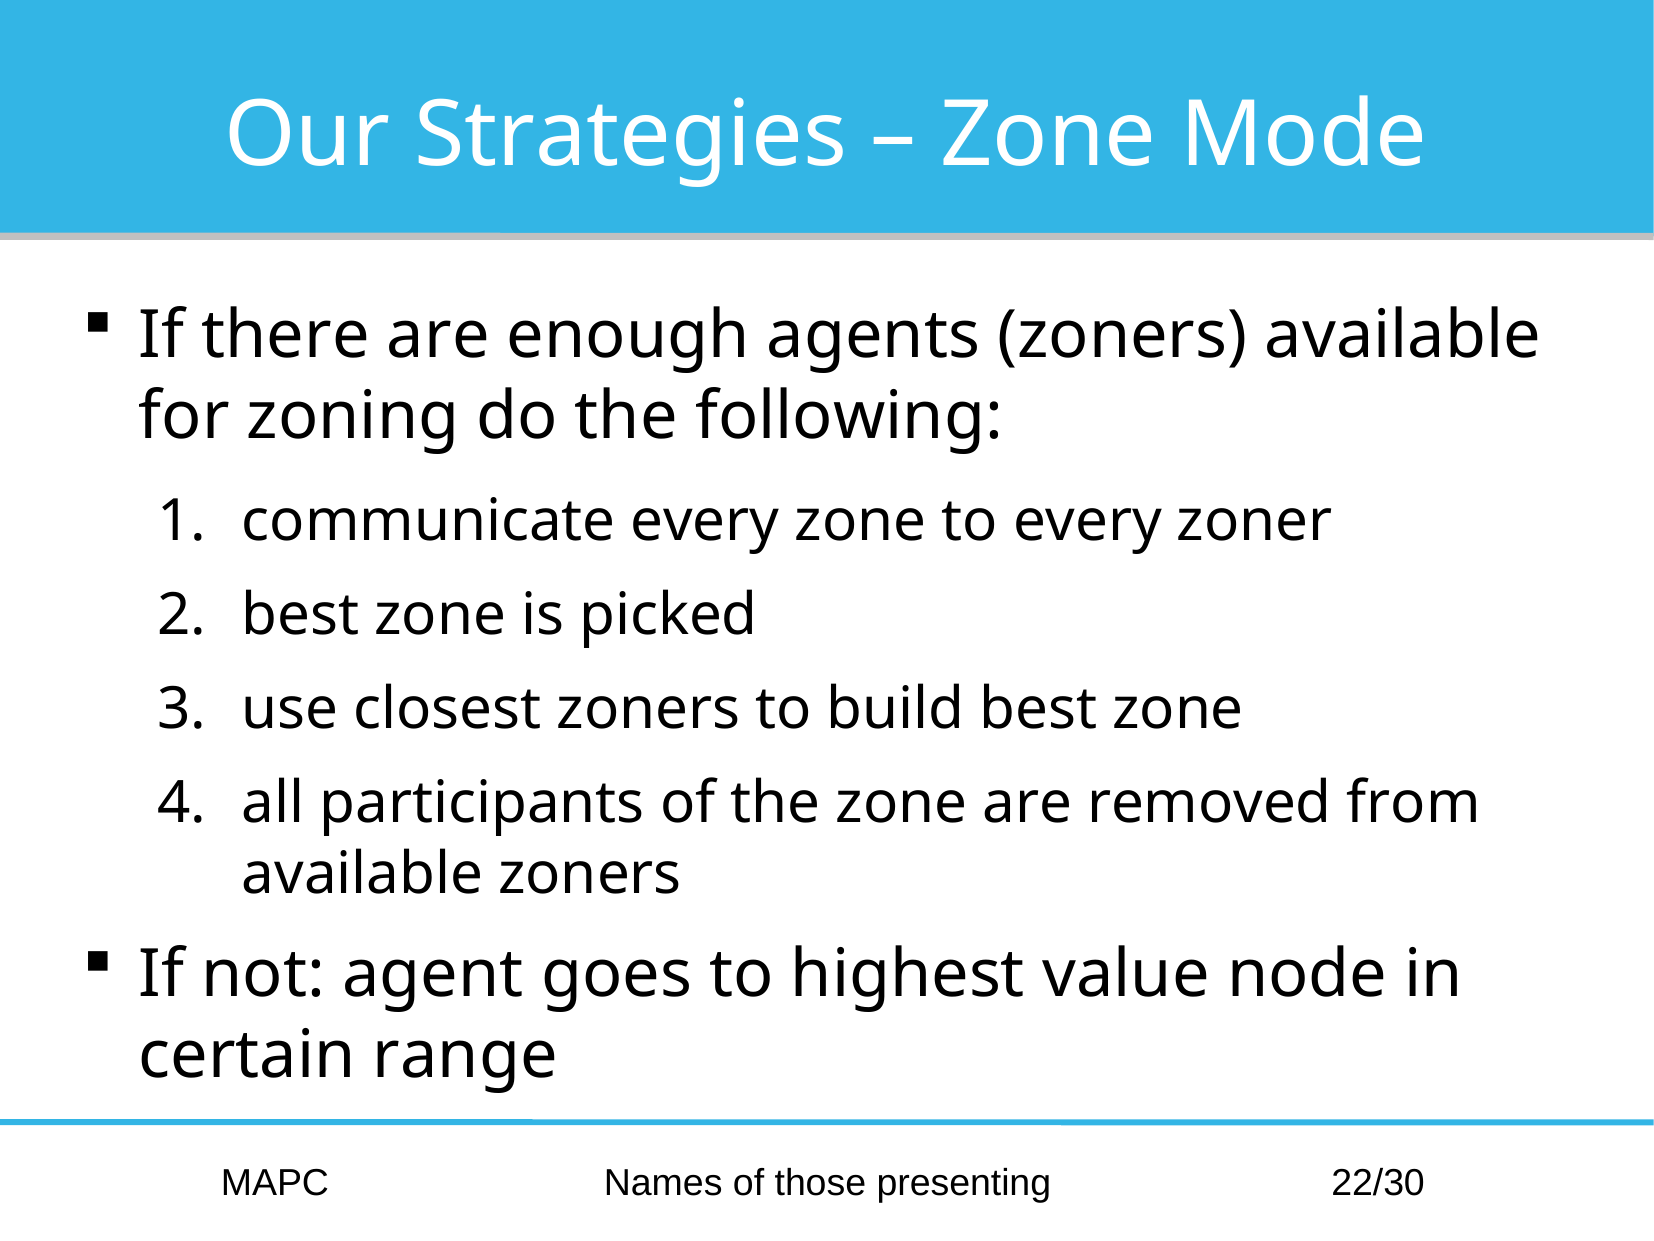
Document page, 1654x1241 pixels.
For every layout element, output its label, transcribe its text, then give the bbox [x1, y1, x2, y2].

list If there are enough agents (zoners) available for zoning do the following: communicate every zone to every zoner best zone is picked use closest zoners to build best zone all participants of the zone are removed from available zoners If not: agent goes to highest value node in certain range [82, 290, 1571, 1109]
title Our Strategies – Zone Mode [82, 49, 1571, 207]
